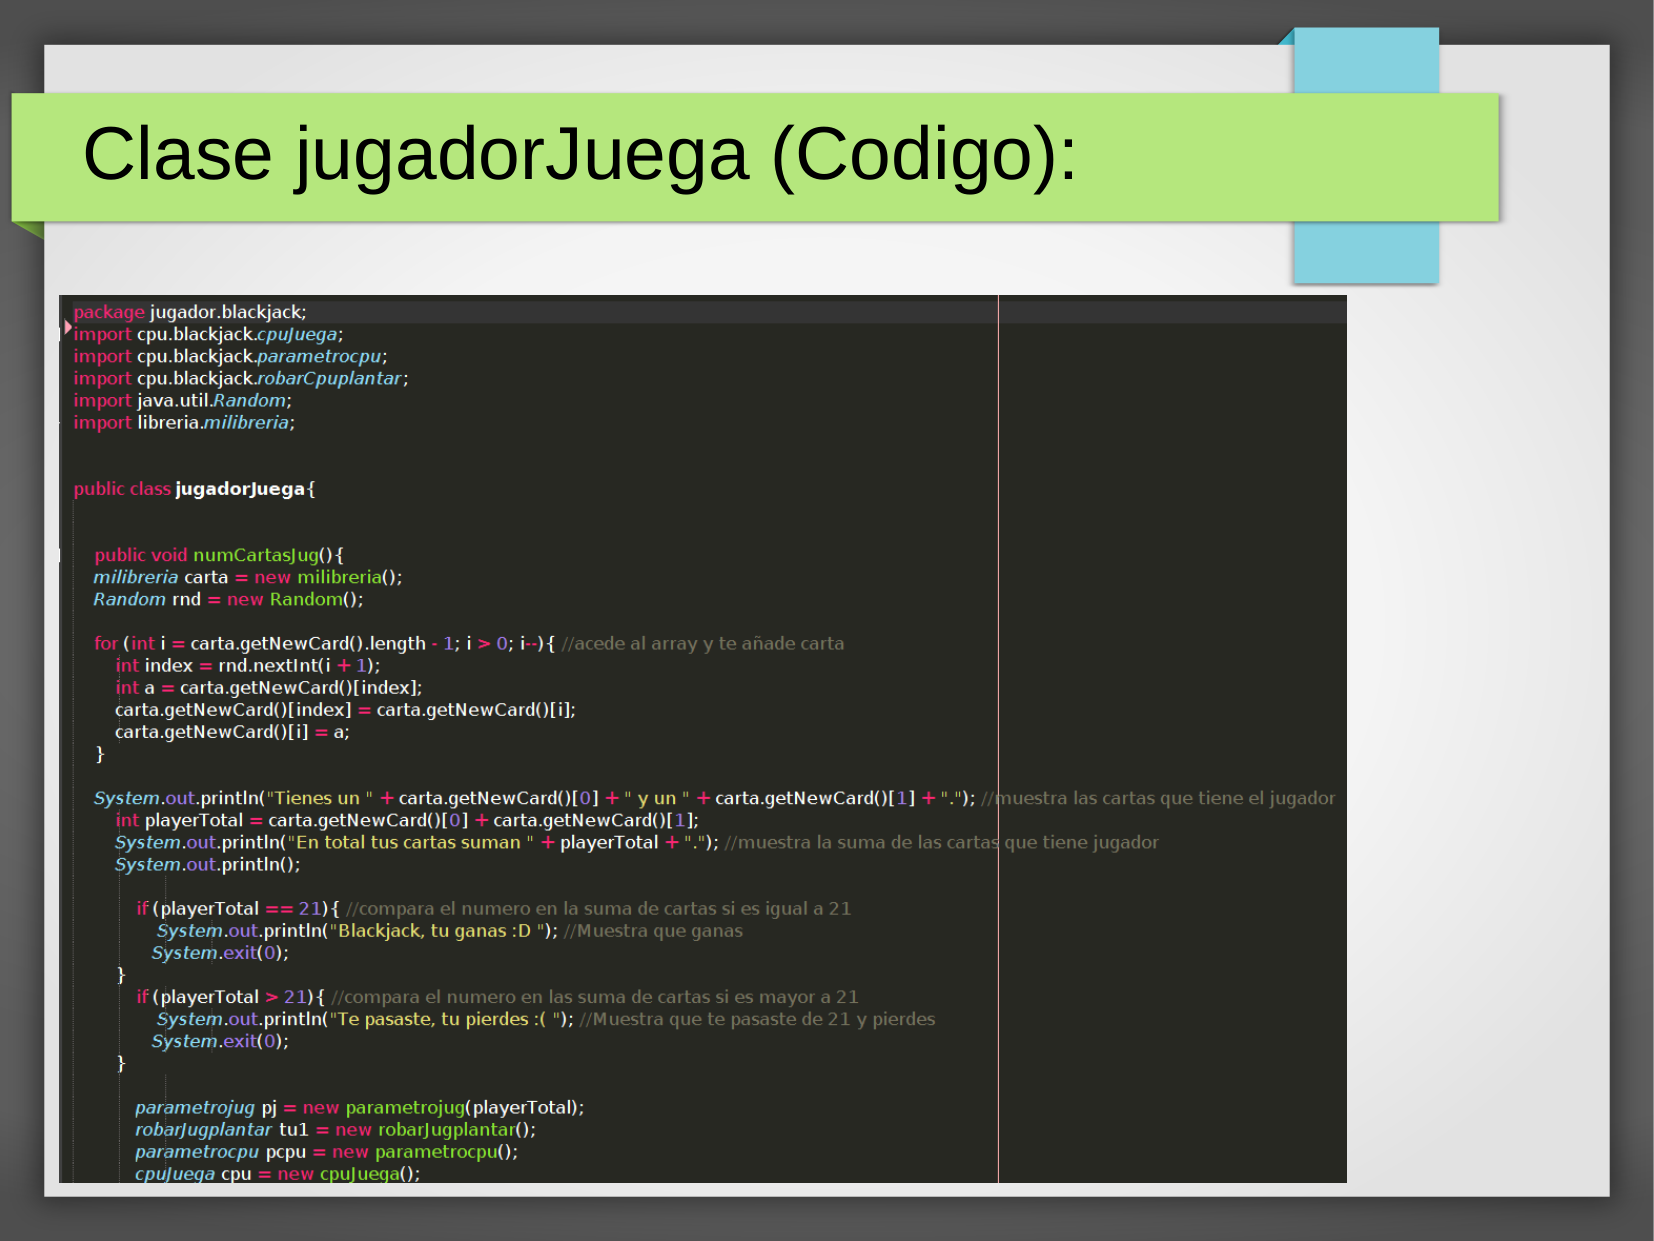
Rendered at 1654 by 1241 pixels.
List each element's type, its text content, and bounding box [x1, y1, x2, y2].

picture [0, 0, 1654, 1241]
title Clase jugadorJuega (Codigo): [82, 94, 1264, 213]
